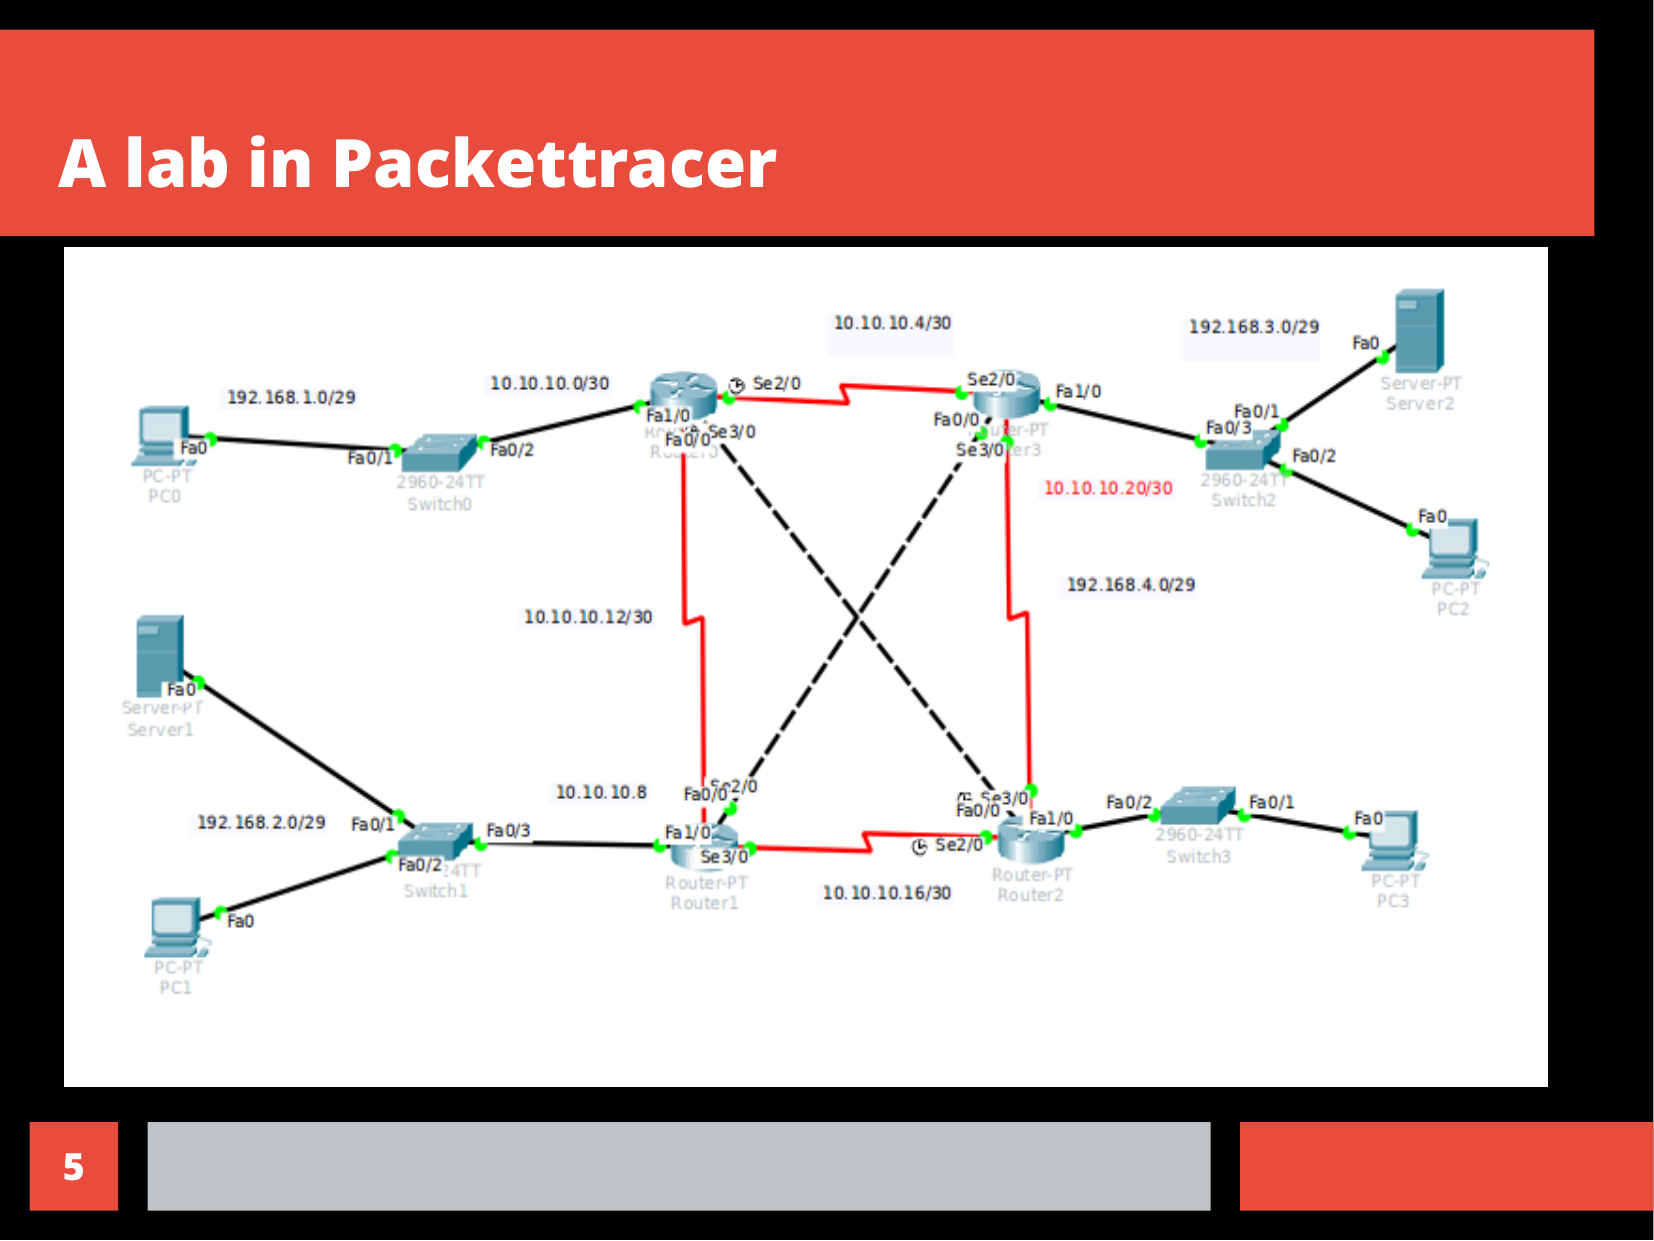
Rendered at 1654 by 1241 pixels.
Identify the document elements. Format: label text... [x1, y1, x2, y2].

title A lab in Packettracer [59, 59, 1595, 207]
picture [64, 247, 1548, 1087]
